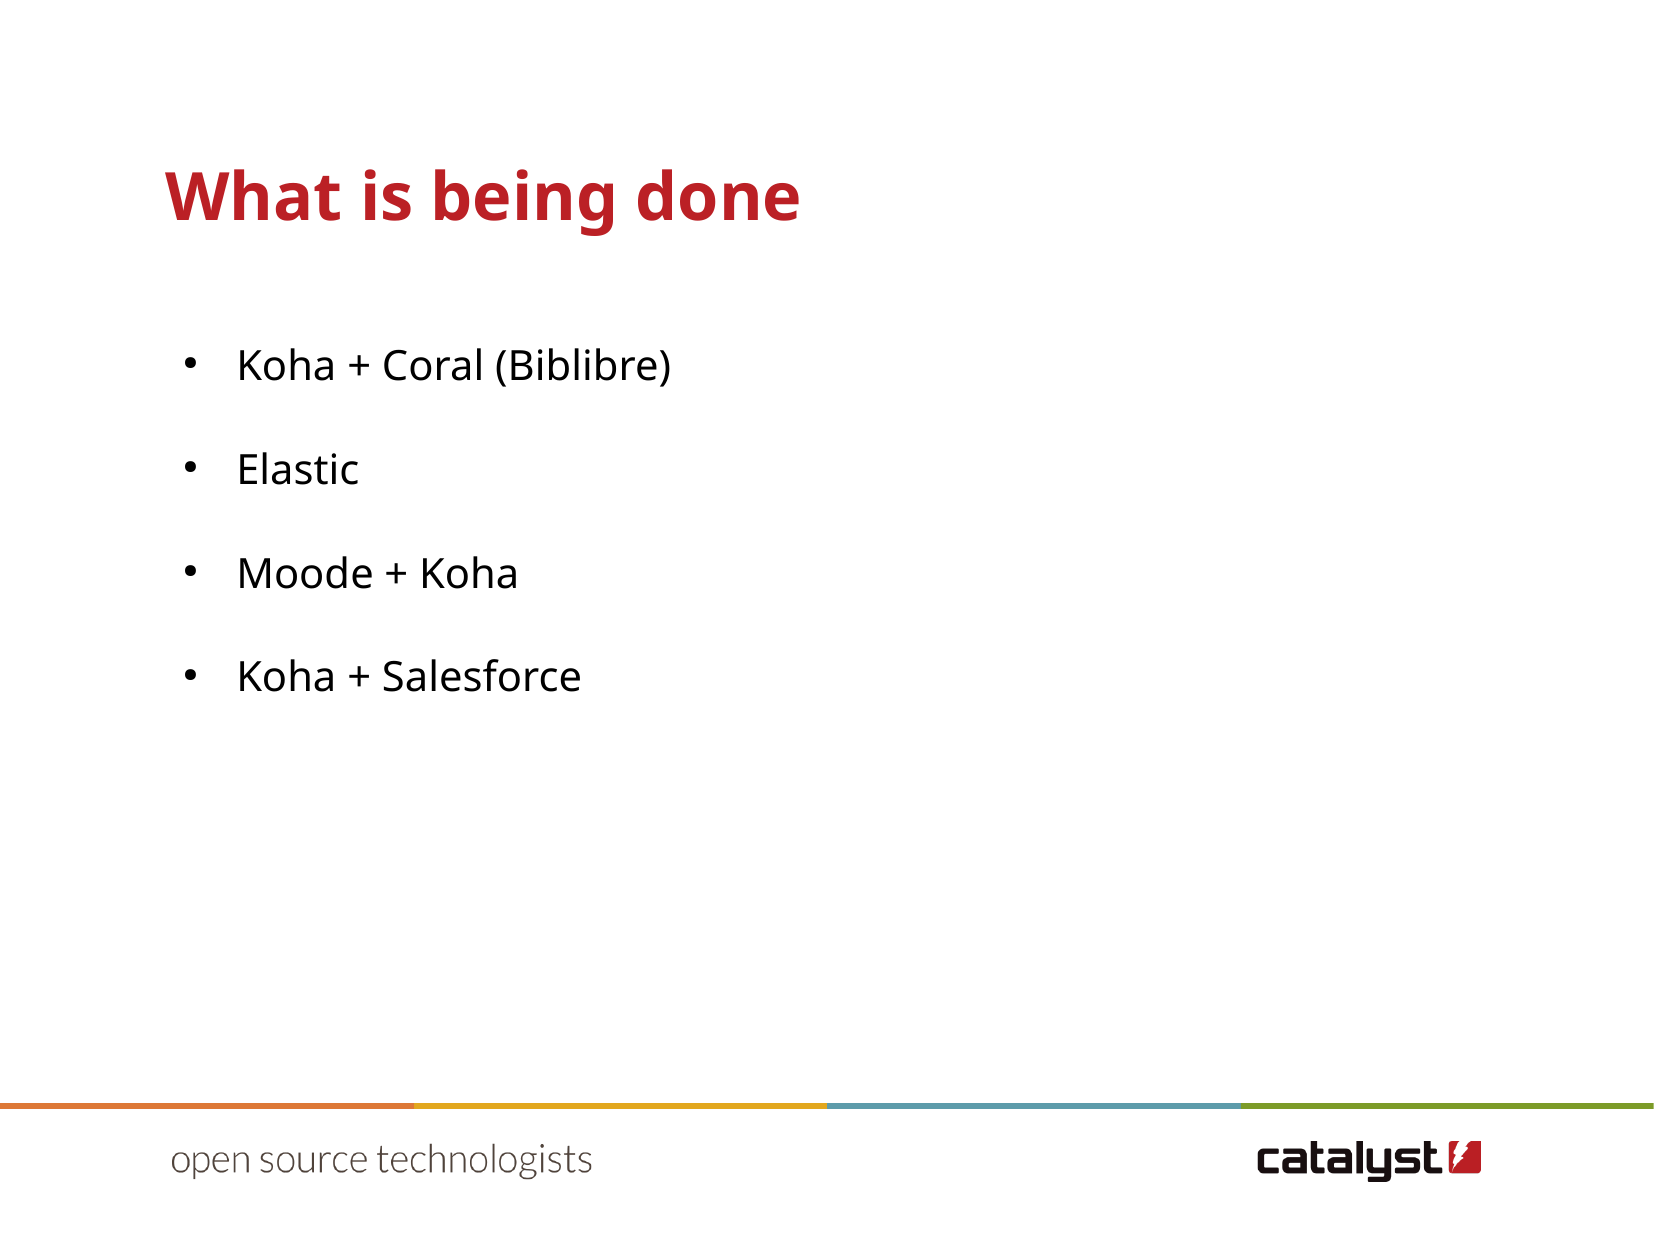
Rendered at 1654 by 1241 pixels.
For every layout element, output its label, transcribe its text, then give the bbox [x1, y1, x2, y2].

title What is being done [165, 90, 1489, 298]
list Koha + Coral (Biblibre) Elastic Moode + Koha Koha + Salesforce [165, 307, 1489, 1027]
picture [0, 1103, 1654, 1182]
